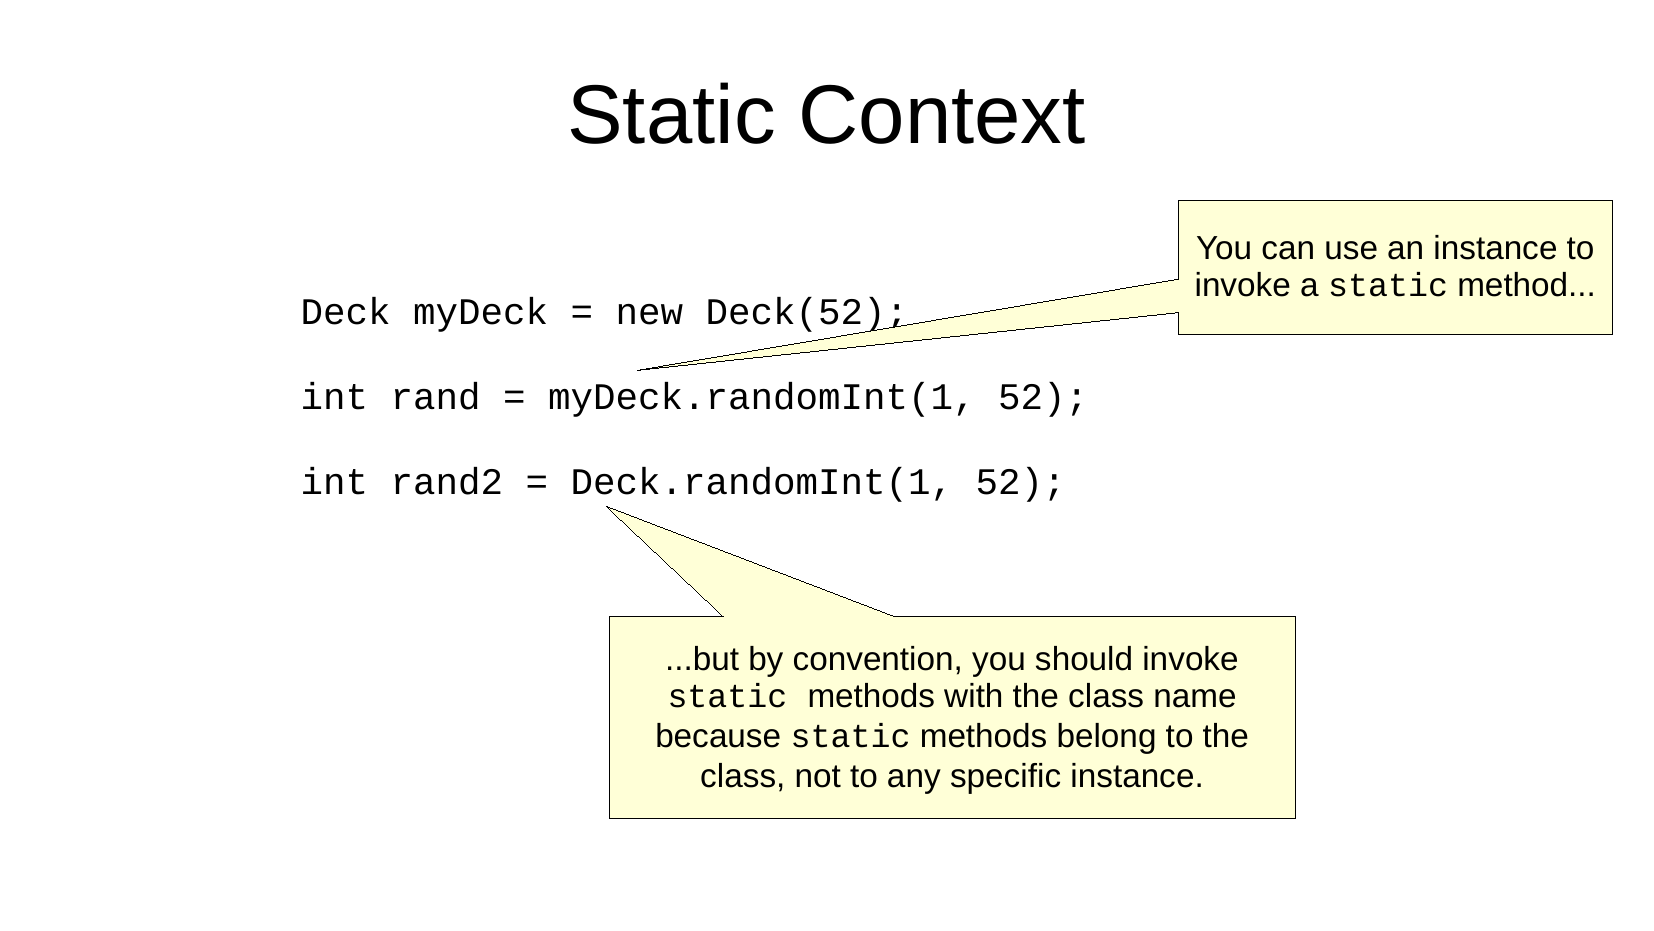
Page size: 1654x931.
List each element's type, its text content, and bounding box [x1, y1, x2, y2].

title Static Context [82, 37, 1571, 193]
text_box You can use an instance to invoke a static method... [637, 200, 1613, 371]
text_box ...but by convention, you should invoke static methods with the class name because static methods belong to the class, not to any specific instance. [606, 506, 1296, 819]
text_box Deck myDeck = new Deck(52); int rand = myDeck.randomInt(1, 52); int rand2 = Deck.randomInt(1, 52); [285, 285, 1104, 514]
